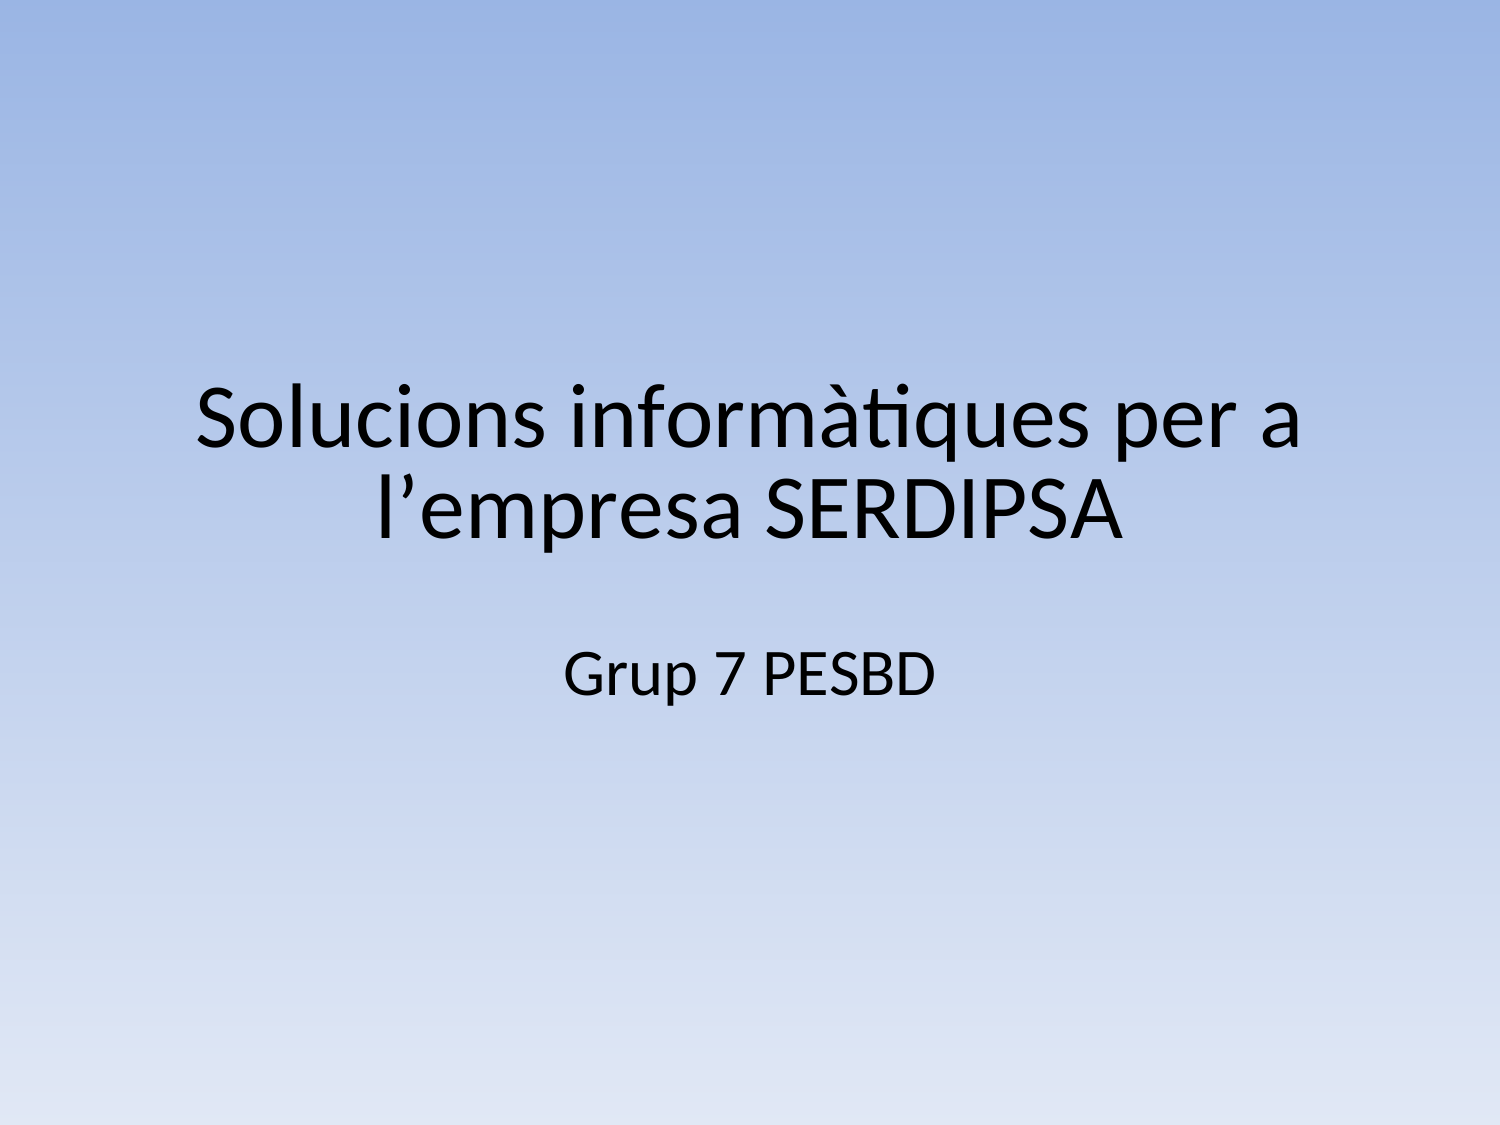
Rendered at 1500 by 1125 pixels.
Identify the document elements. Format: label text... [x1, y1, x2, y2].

text_box Grup 7 PESBD [225, 637, 1276, 926]
title Solucions informàtiques per a l’empresa SERDIPSA [112, 349, 1388, 591]
